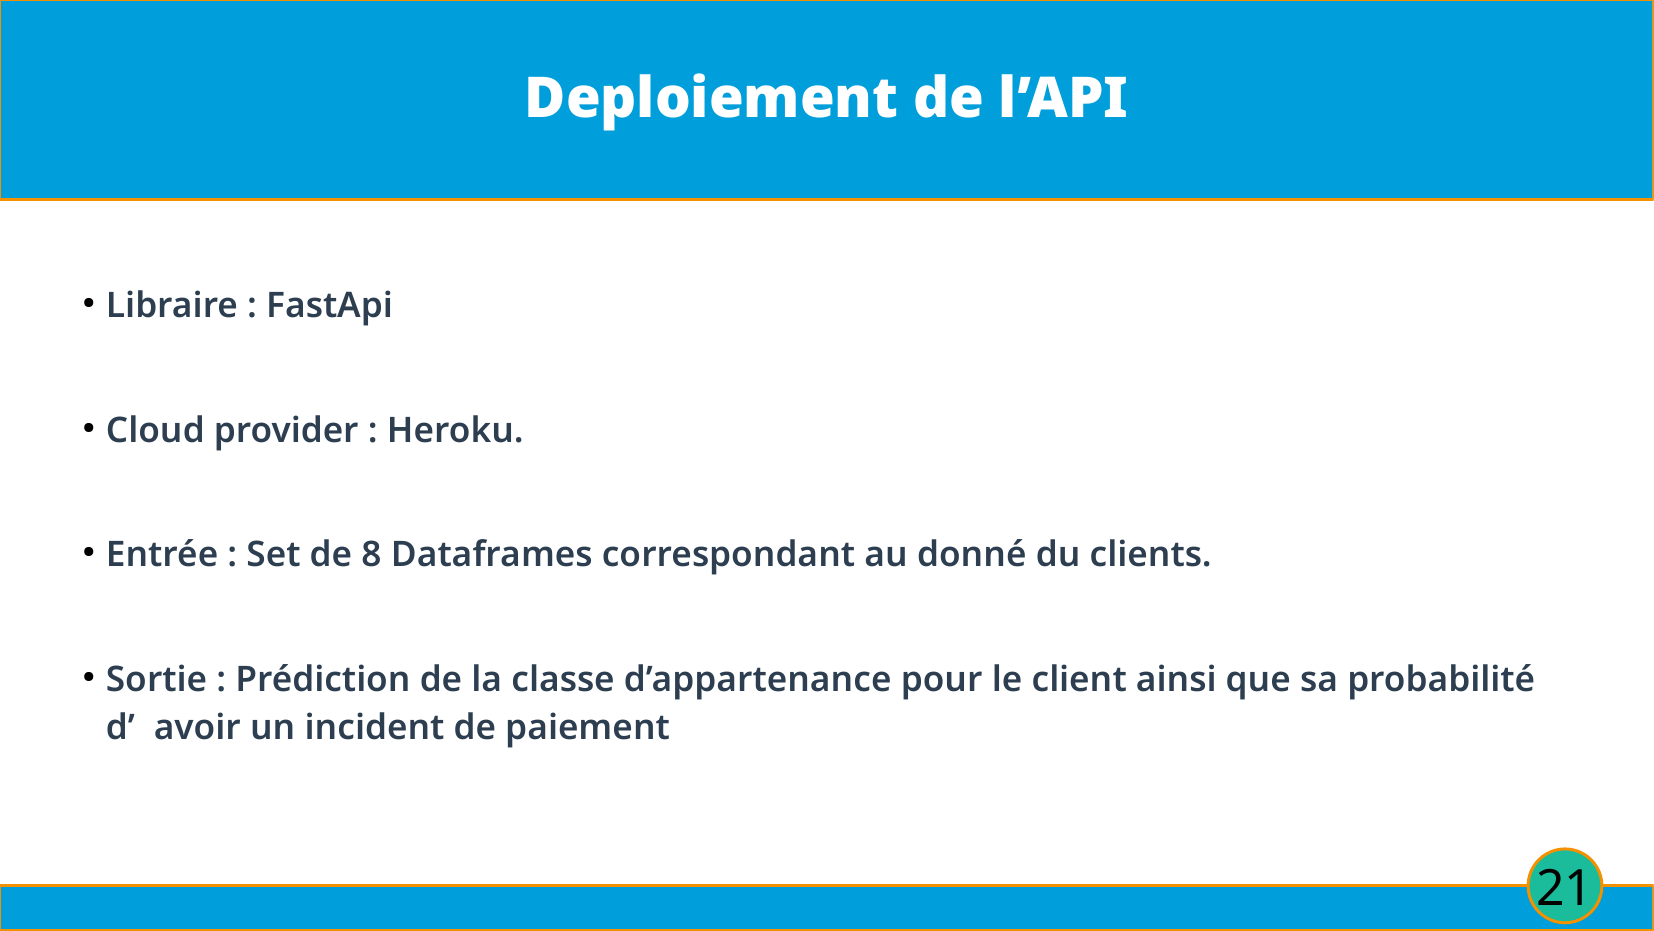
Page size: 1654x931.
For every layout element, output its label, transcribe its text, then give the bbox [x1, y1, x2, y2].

title Deploiement de l’API [59, 37, 1595, 155]
list Libraire : FastApi Cloud provider : Heroku. Entrée : Set de 8 Dataframes correspondant au donné du clients. Sortie : Prédiction de la classe d’appartenance pour le client ainsi que sa probabilité d’ avoir un incident de paiement [82, 217, 1571, 758]
